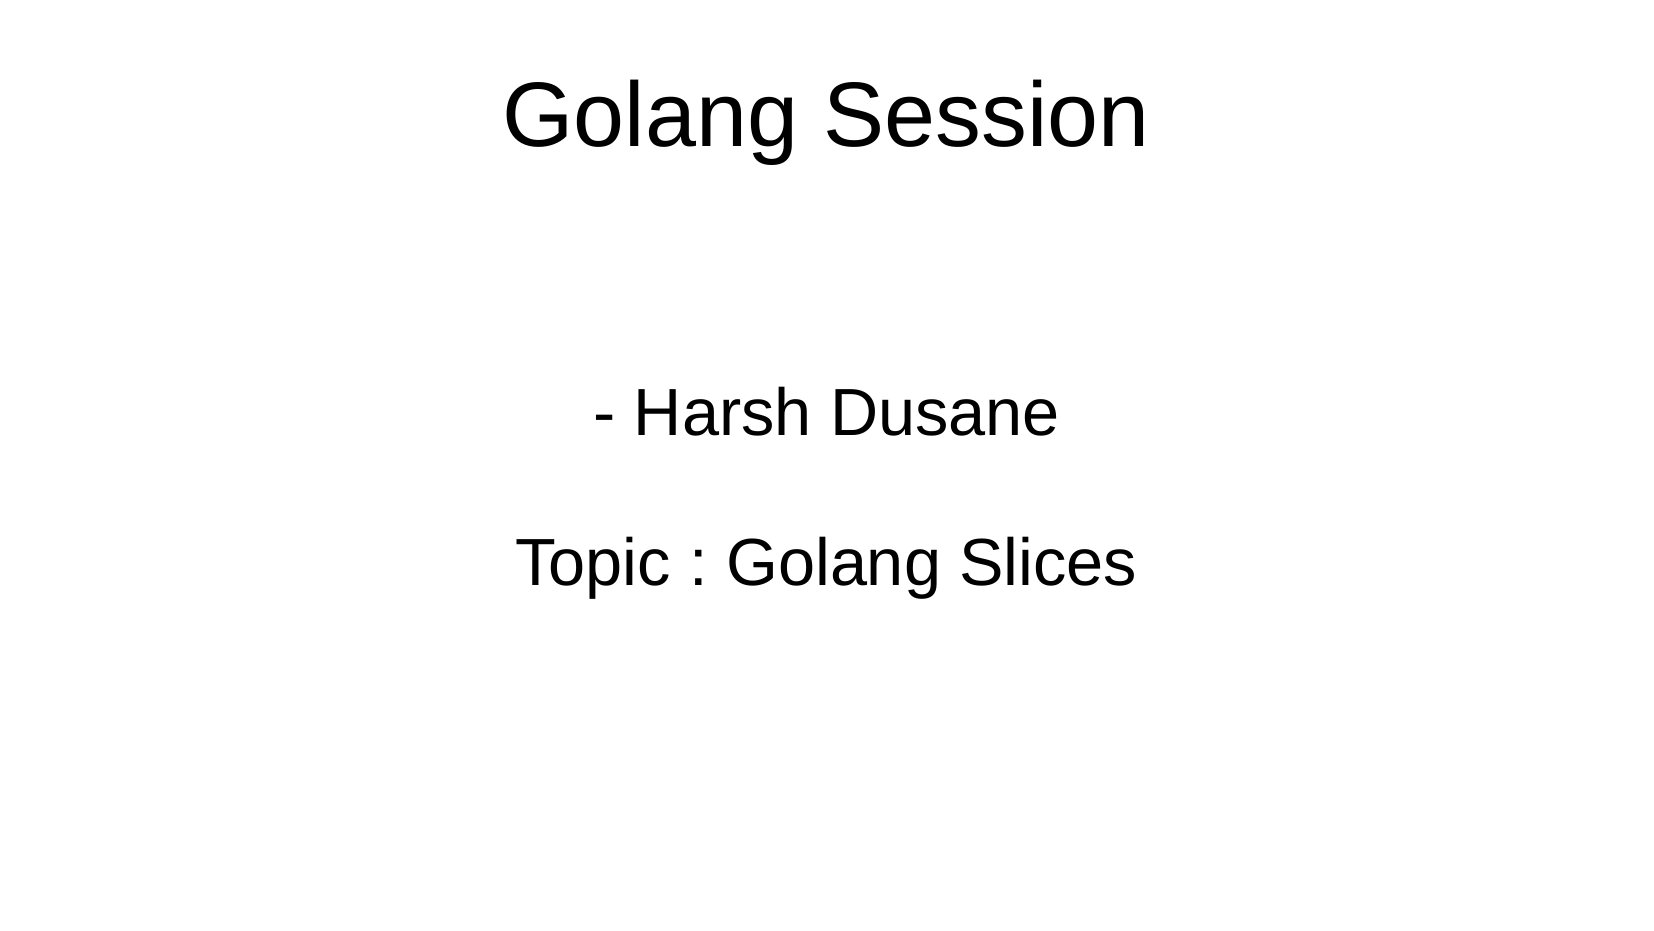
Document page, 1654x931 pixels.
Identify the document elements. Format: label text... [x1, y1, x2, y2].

title Golang Session [82, 37, 1571, 193]
subtitle - Harsh Dusane Topic : Golang Slices [82, 217, 1571, 758]
